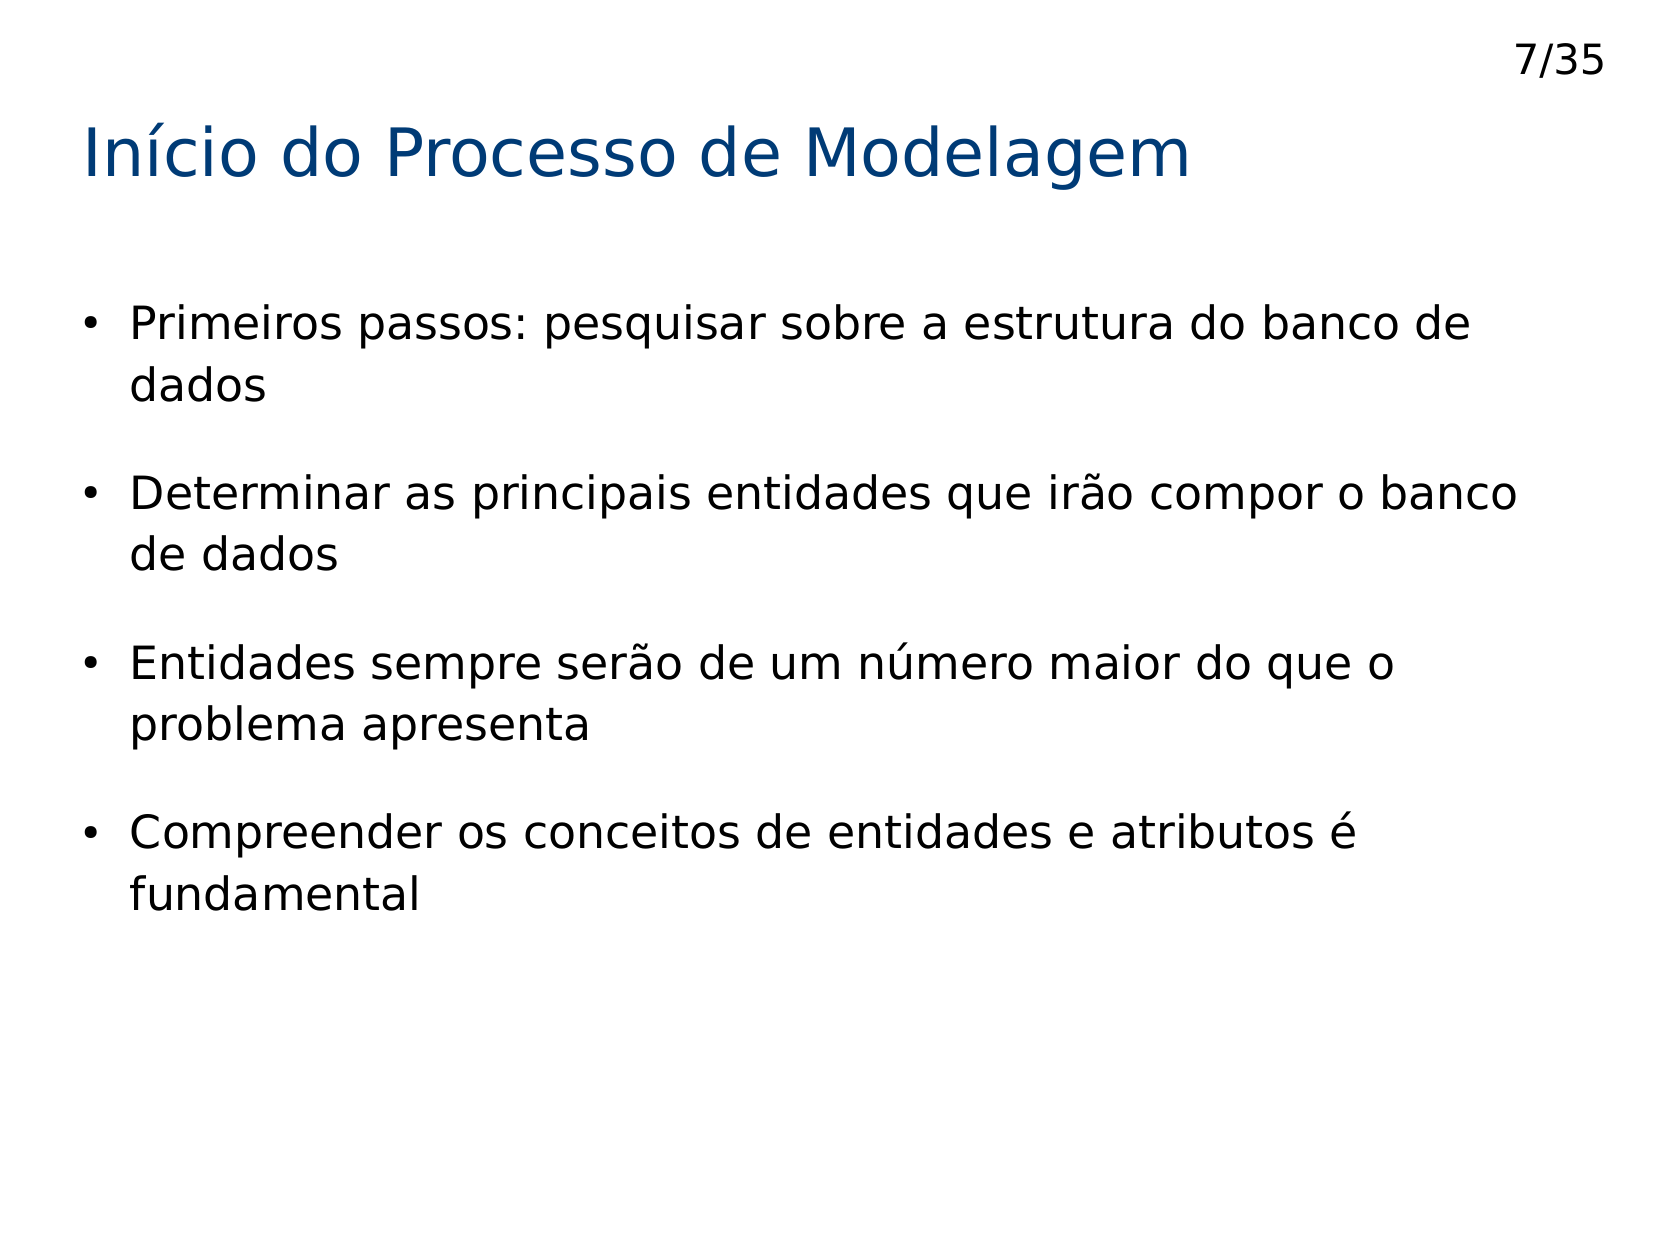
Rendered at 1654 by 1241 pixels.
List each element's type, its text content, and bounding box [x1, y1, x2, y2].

list Primeiros passos: pesquisar sobre a estrutura do banco de dados Determinar as principais entidades que irão compor o banco de dados Entidades sempre serão de um número maior do que o problema apresenta Compreender os conceitos de entidades e atributos é fundamental [82, 289, 1571, 1108]
title Início do Processo de Modelagem [82, 82, 1571, 224]
